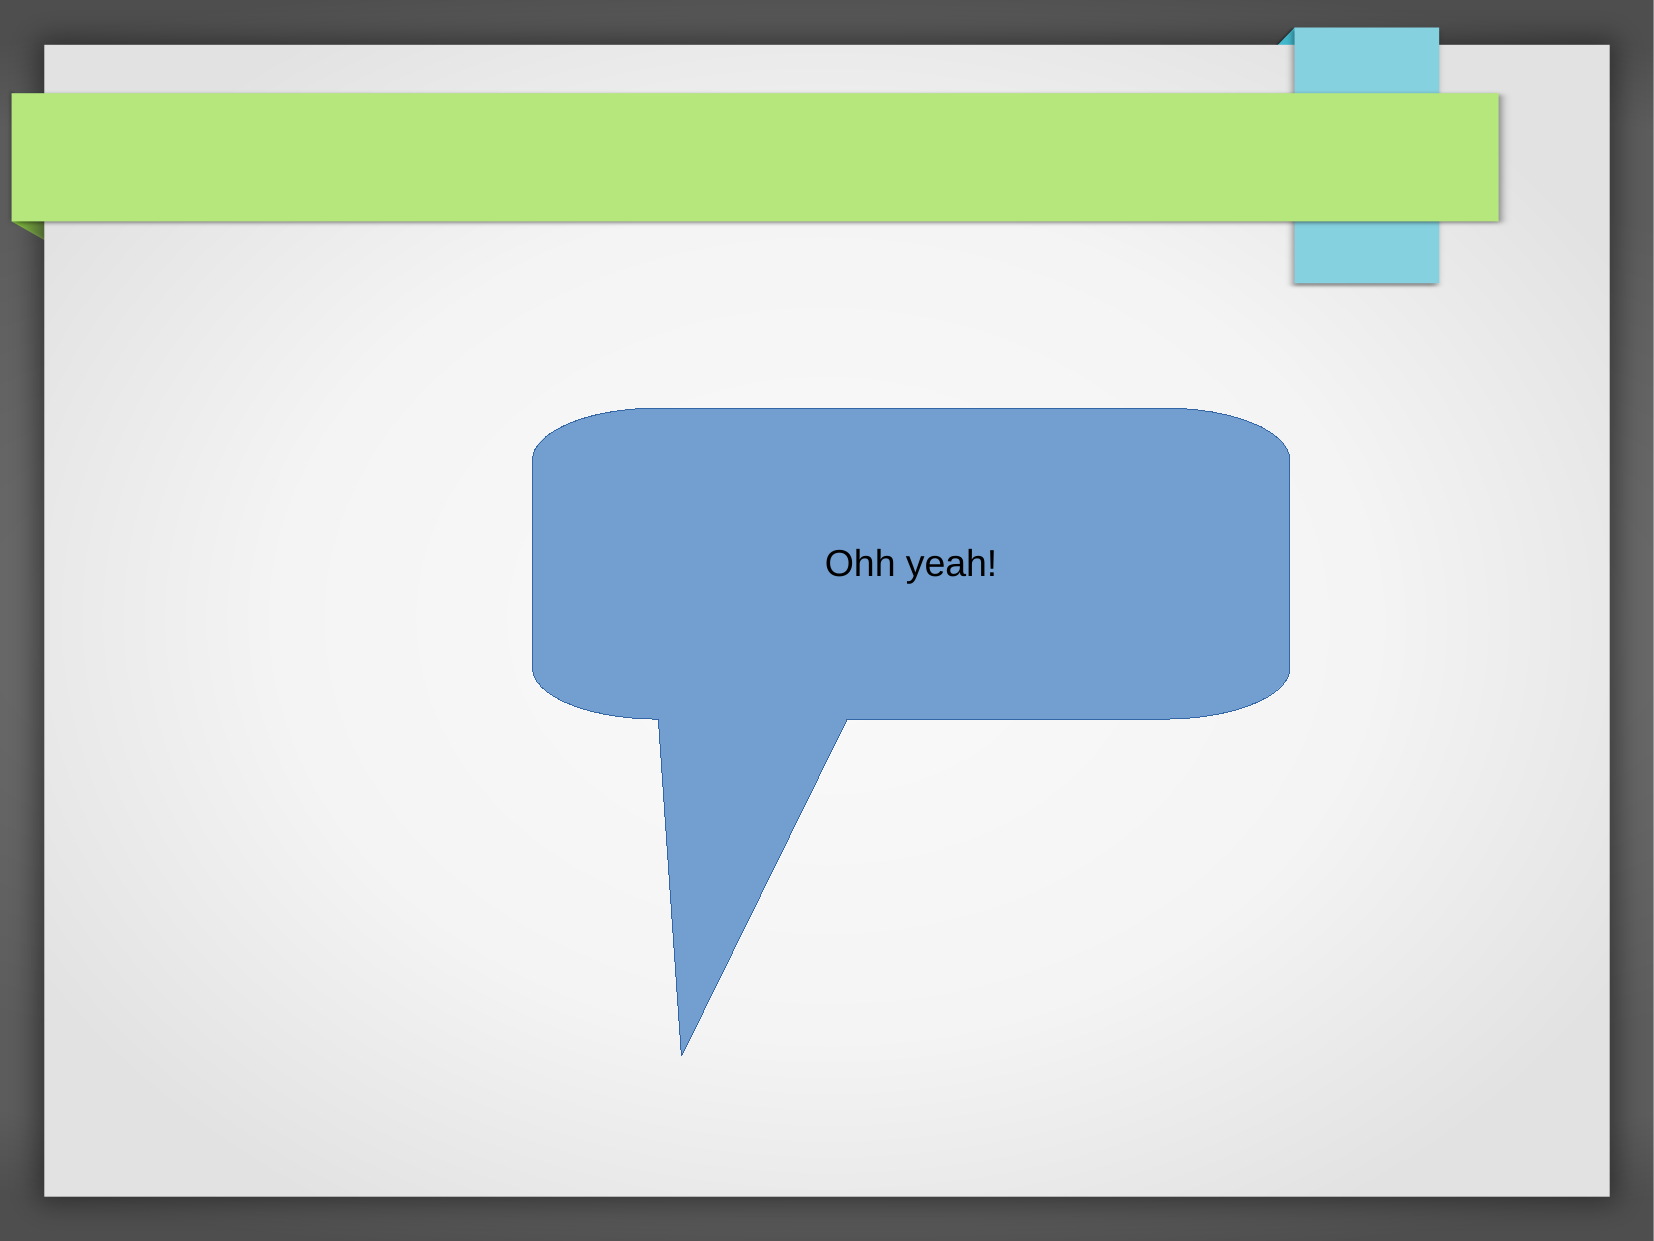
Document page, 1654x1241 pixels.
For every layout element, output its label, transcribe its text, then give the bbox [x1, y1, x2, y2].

picture [0, 0, 1654, 1241]
text_box Ohh yeah! [532, 408, 1290, 1056]
